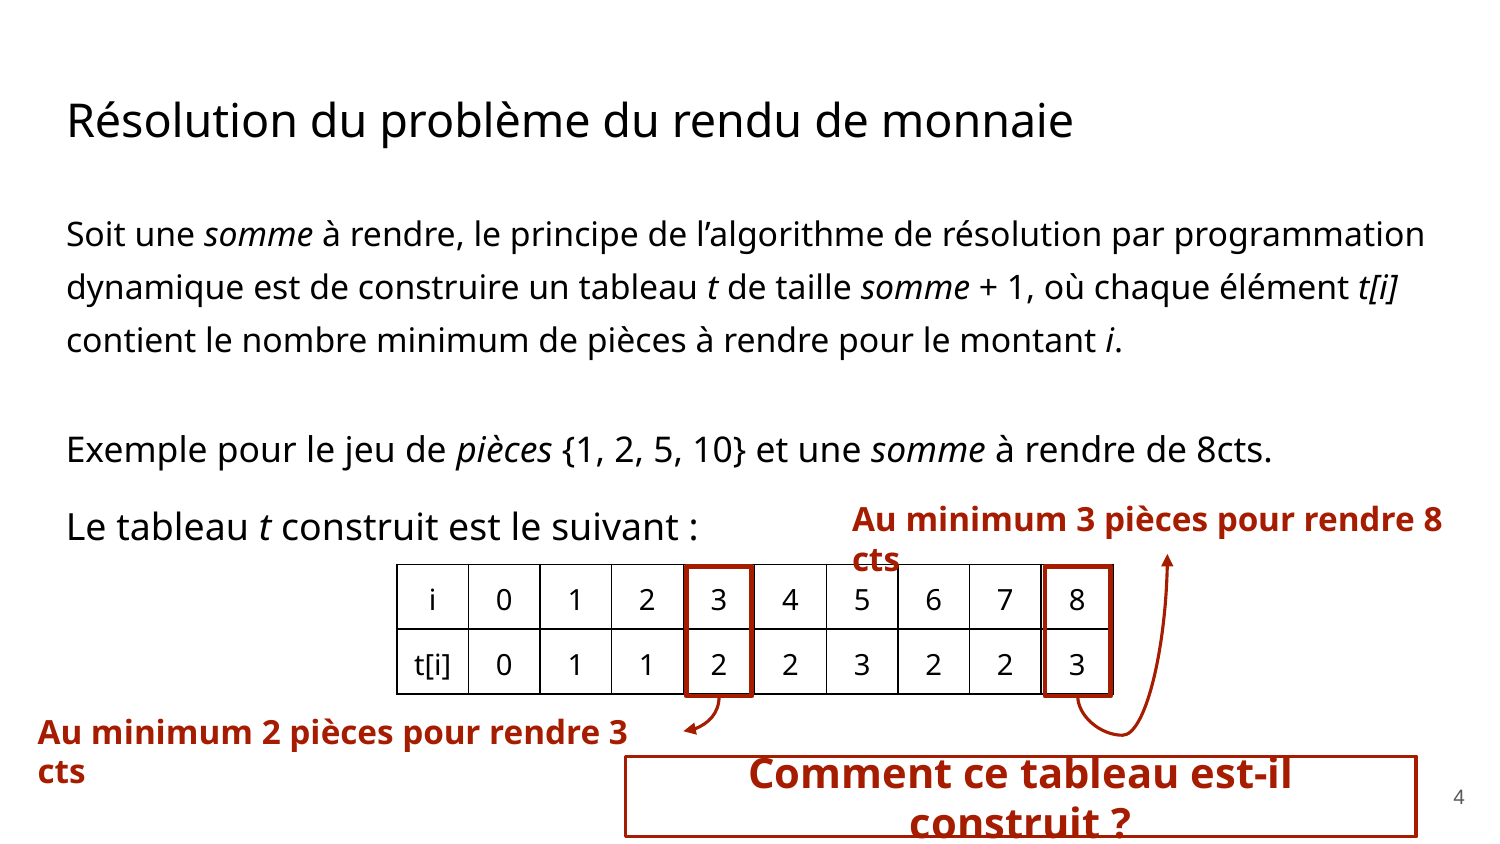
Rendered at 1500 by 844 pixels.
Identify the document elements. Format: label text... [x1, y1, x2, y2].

text_box Exemple pour le jeu de pièces {1, 2, 5, 10} et une somme à rendre de 8cts. [50, 405, 1449, 480]
text_box Comment ce tableau est-il construit ? [625, 756, 1416, 837]
table_header 8 [1047, 594, 1108, 628]
table_cell 2 [970, 630, 1040, 693]
table_header 4 [755, 565, 826, 628]
text_box Le tableau t construit est le suivant : [50, 480, 1449, 563]
table_cell t[i] [398, 630, 468, 693]
table_cell 2 [899, 630, 969, 693]
table_header 7 [970, 594, 1040, 628]
table_cell 2 [755, 630, 826, 693]
table_cell 3 [1047, 630, 1108, 693]
text_box Au minimum 3 pièces pour rendre 8 cts [837, 483, 1498, 594]
text_box Au minimum 2 pièces pour rendre 3 cts [22, 695, 684, 806]
table_header 8 [1072, 600, 1081, 608]
table_header i [398, 565, 468, 628]
table_header 1 [541, 565, 611, 628]
title Résolution du problème du rendu de monnaie [51, 72, 1449, 167]
list Soit une somme à rendre, le principe de l’algorithme de résolution par programmation dynamique est de construire un tableau t de taille somme + 1, où chaque élément t[i] contient le nombre minimum de pièces à rendre pour le montant i. [51, 189, 1449, 405]
table_header 3 [689, 569, 749, 628]
table_header 6 [929, 599, 938, 608]
table_cell 1 [612, 630, 683, 693]
table_header 6 [899, 594, 969, 628]
table_header 2 [612, 565, 683, 628]
table_cell 1 [541, 630, 611, 693]
table_header 0 [469, 565, 539, 628]
table_cell 3 [827, 630, 897, 693]
table_cell 0 [469, 630, 539, 693]
table_header 5 [827, 565, 897, 628]
table_cell 2 [689, 630, 749, 693]
slide_number <numéro> [1416, 764, 1480, 830]
